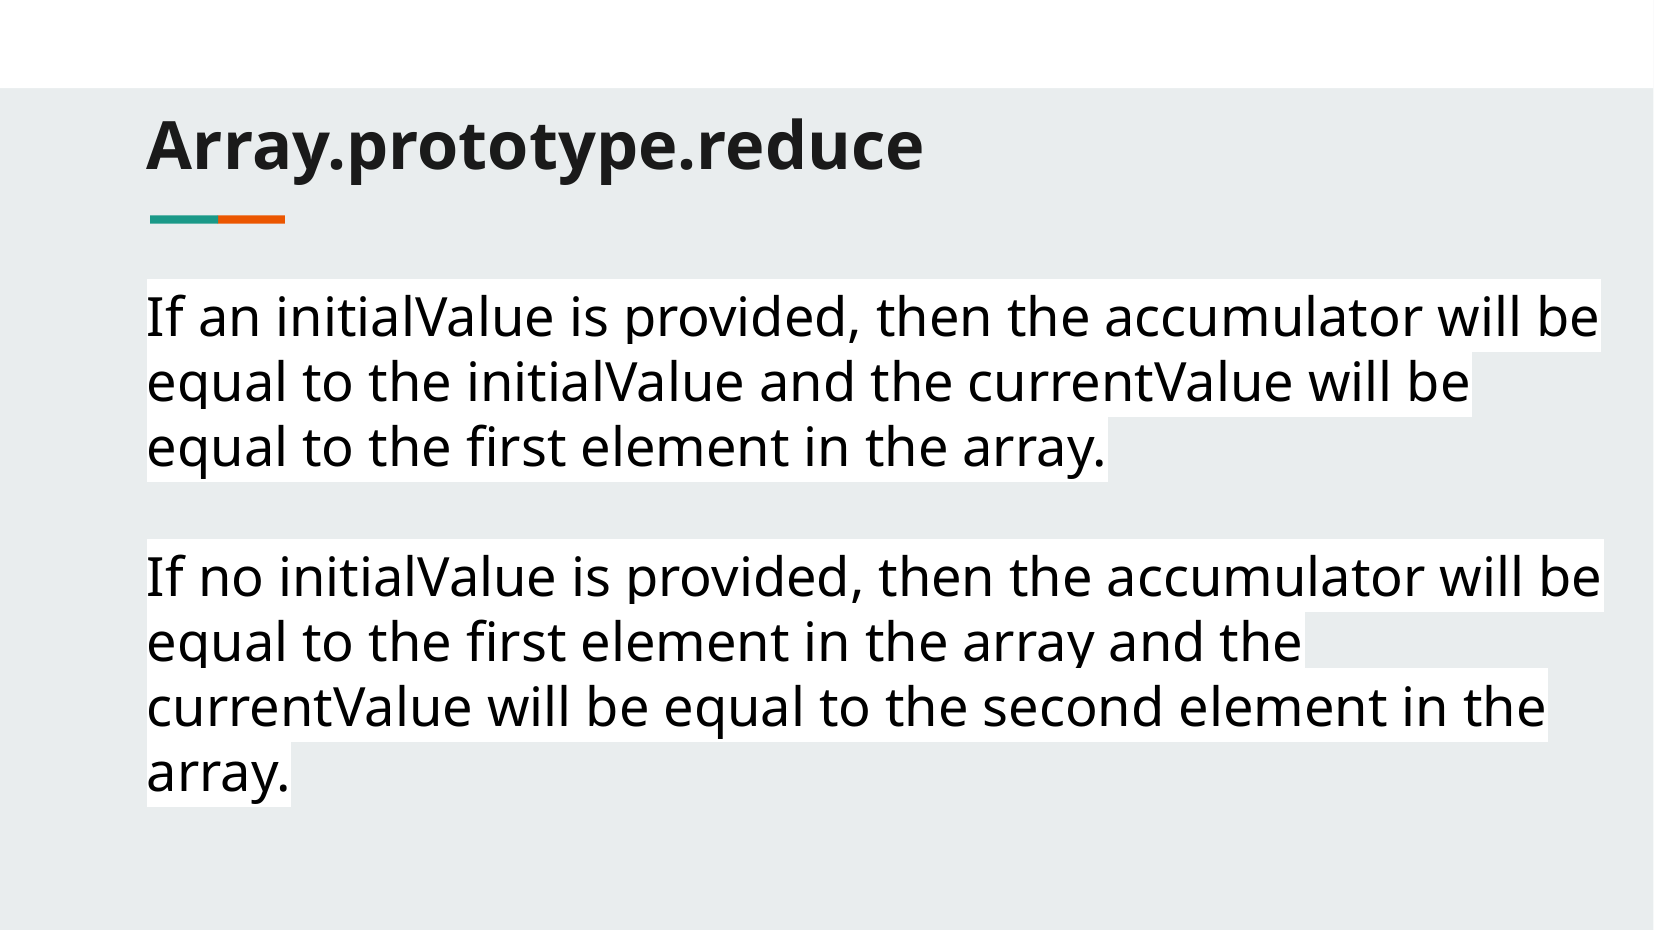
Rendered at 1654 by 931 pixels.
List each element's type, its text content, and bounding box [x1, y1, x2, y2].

title Array.prototype.reduce If an initialValue is provided, then the accumulator will be equal to the initialValue and the currentValue will be equal to the first element in the array. If no initialValue is provided, then the accumulator will be equal to the first element in the array and the currentValue will be equal to the second element in the array. [131, 87, 1640, 626]
